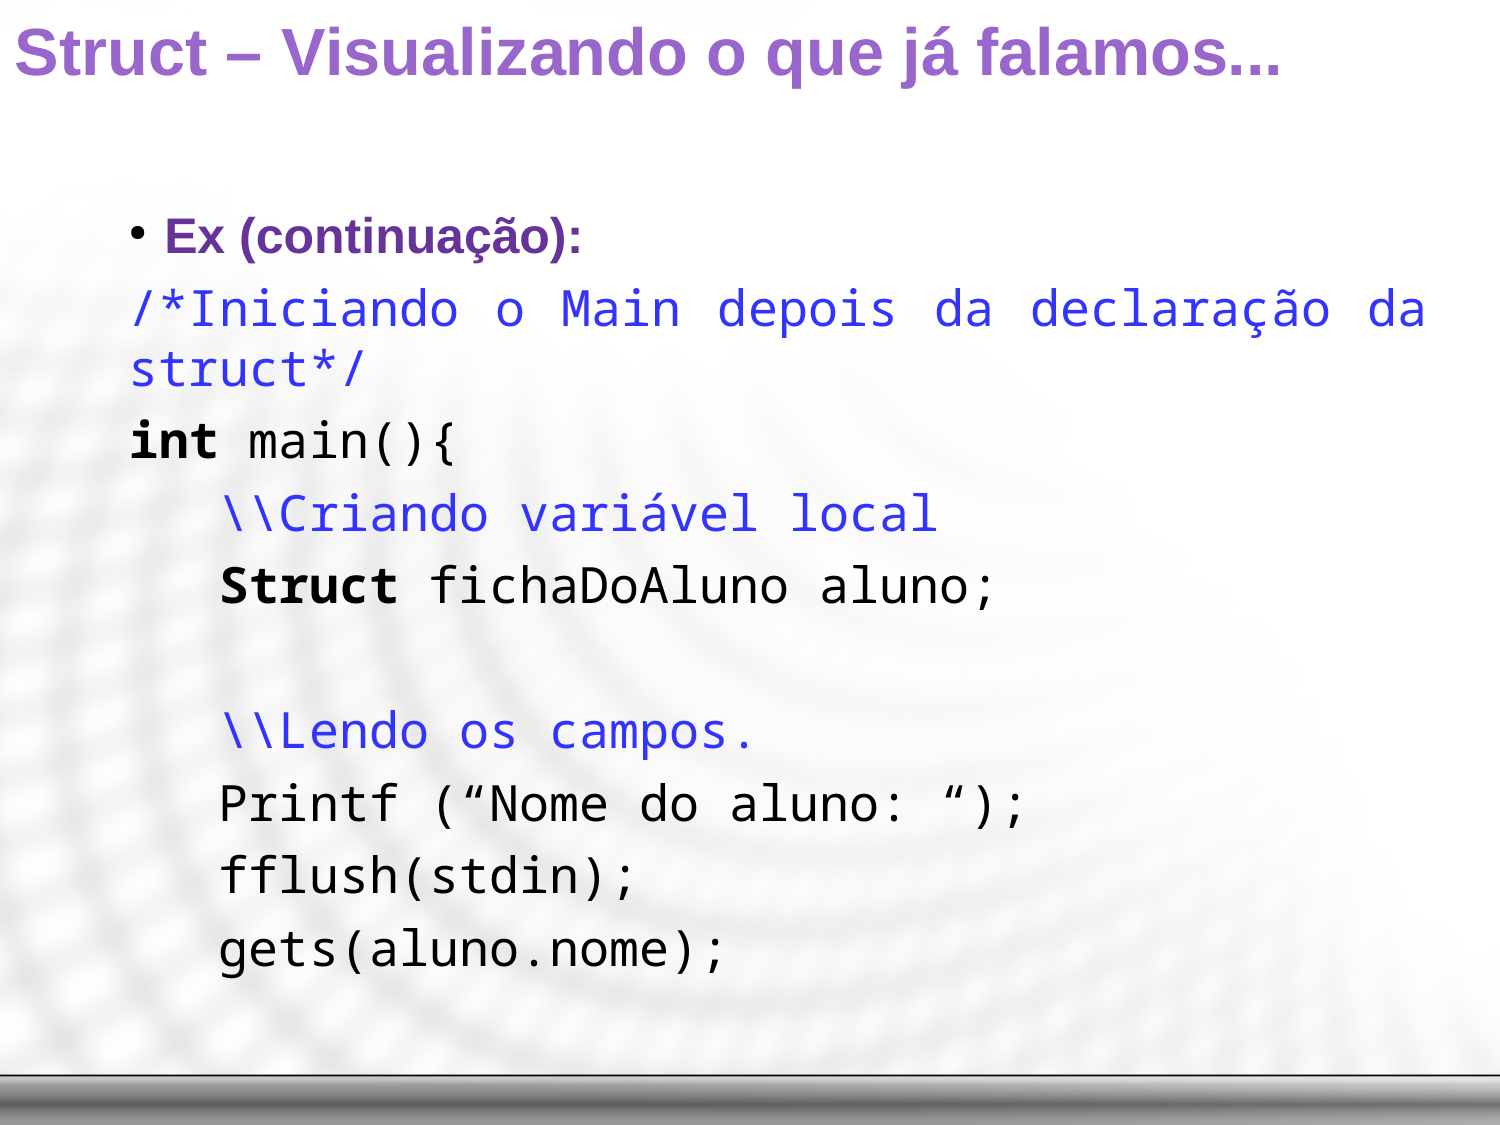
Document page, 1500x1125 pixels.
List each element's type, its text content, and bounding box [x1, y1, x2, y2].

picture [0, 0, 1500, 1125]
list Ex (continuação): /*Iniciando o Main depois da declaração da struct*/ int main(){ \\Criando variável local Struct fichaDoAluno aluno; \\Lendo os campos. Printf (“Nome do aluno: “); fflush(stdin); gets(aluno.nome); [58, 196, 1442, 1036]
title Struct – Visualizando o que já falamos... [0, 0, 1353, 102]
